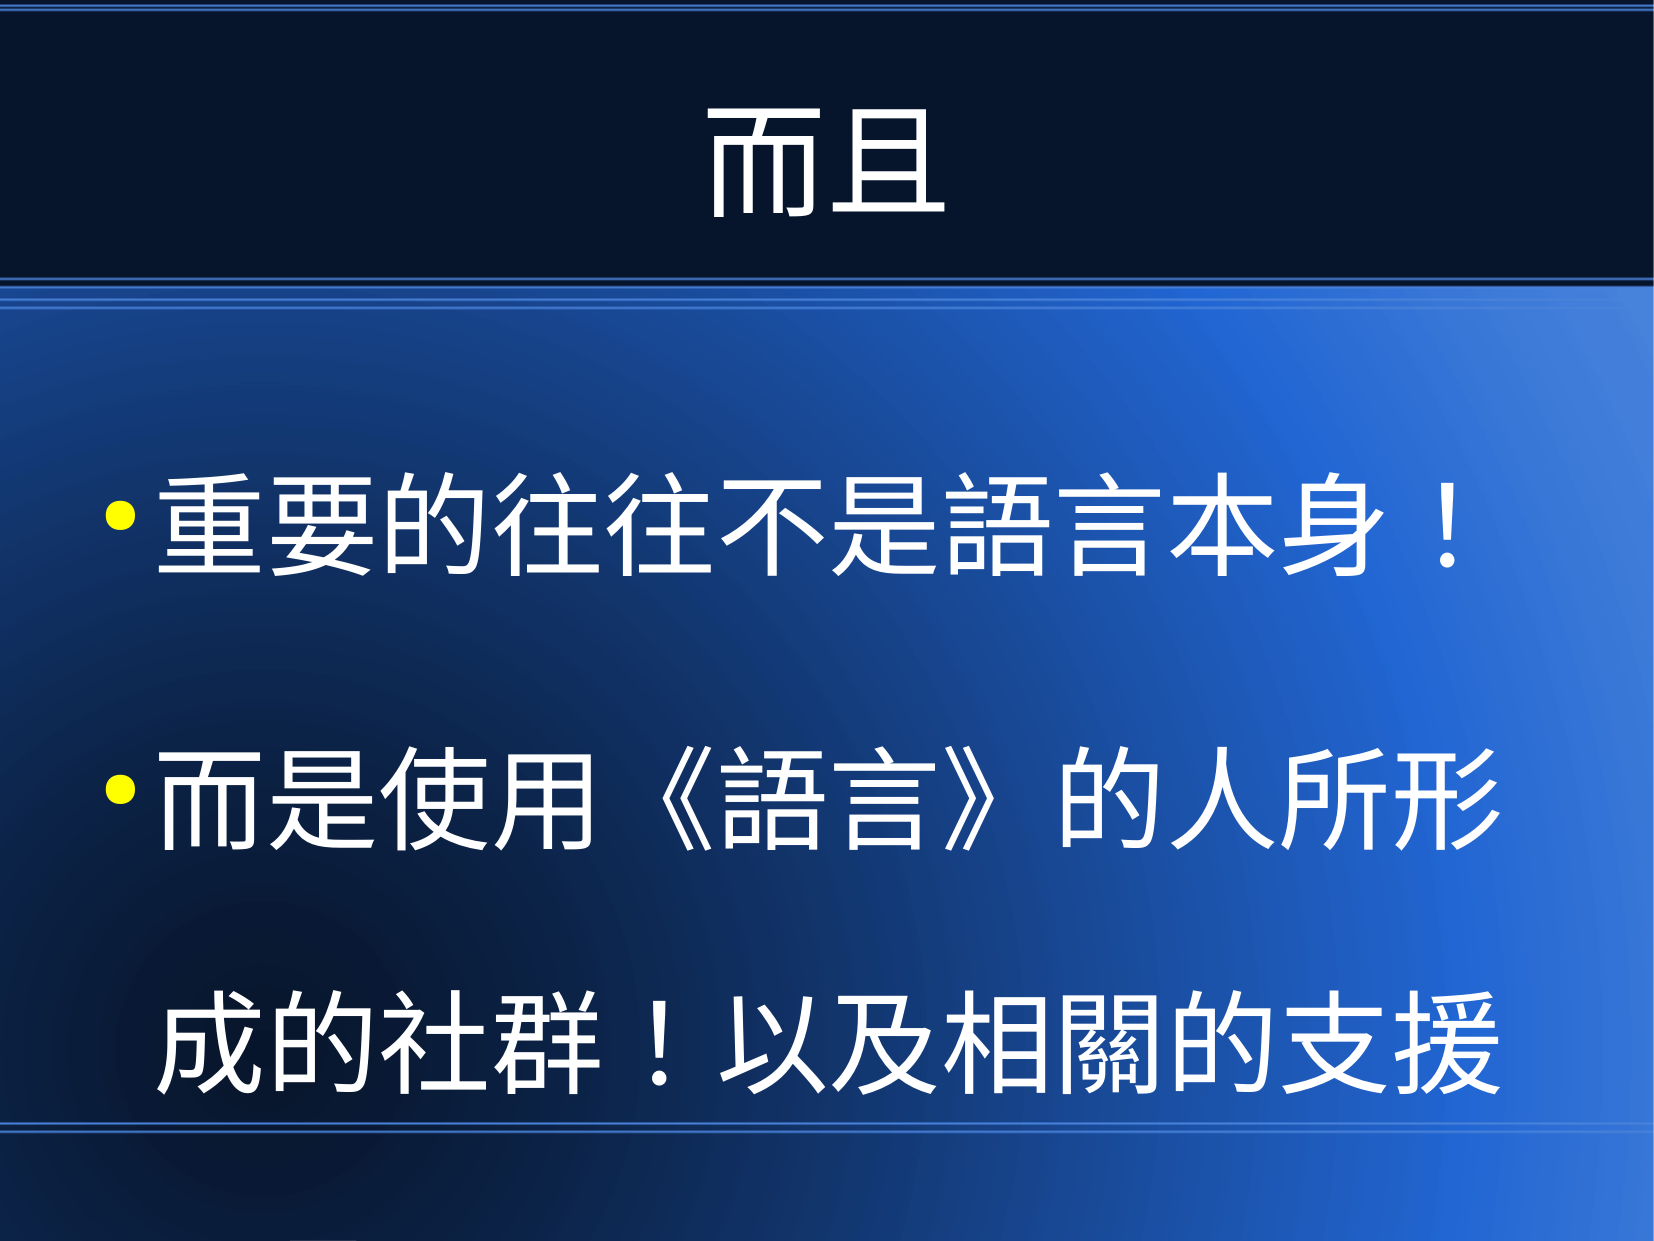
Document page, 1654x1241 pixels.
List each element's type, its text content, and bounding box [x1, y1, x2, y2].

picture [0, 0, 1654, 1241]
list 重要的往往不是語言本身！ 而是使用《語言》的人所形成的社群！以及相關的支援工具。 [82, 355, 1571, 1241]
title 而且 [82, 49, 1571, 257]
